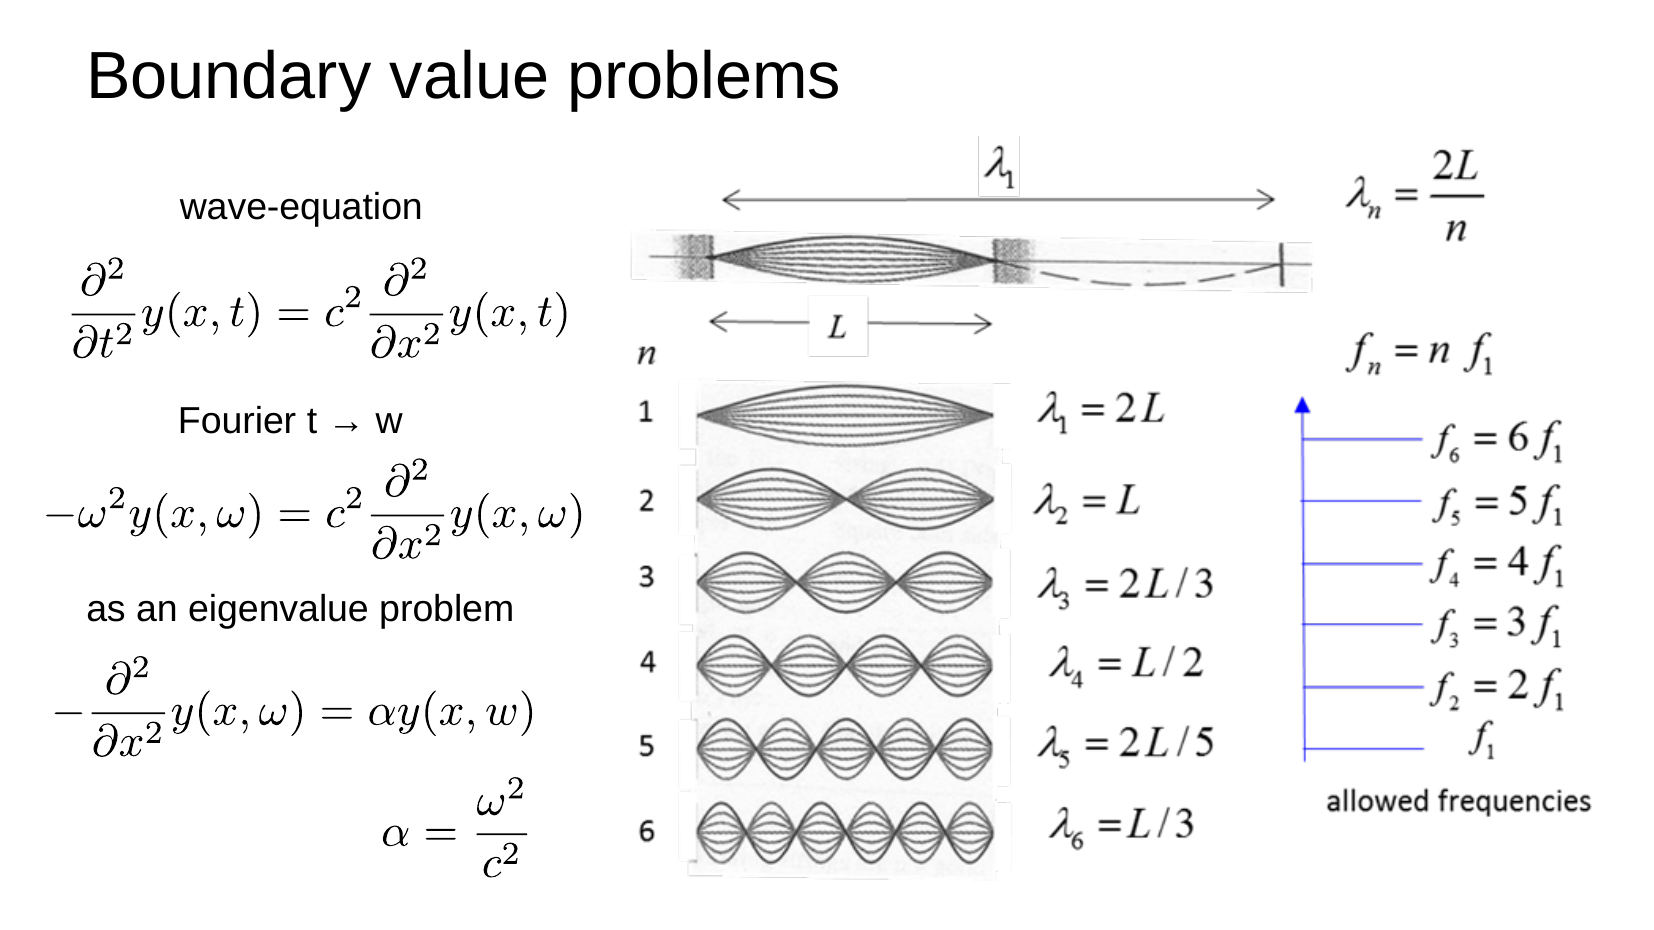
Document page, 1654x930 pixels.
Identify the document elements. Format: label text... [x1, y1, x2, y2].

picture [49, 654, 534, 759]
picture [40, 456, 583, 562]
text_box wave-equation [165, 178, 438, 236]
picture [69, 255, 569, 360]
text_box Boundary value problems [71, 31, 1203, 124]
text_box as an eigenvalue problem [71, 579, 530, 637]
text_box Fourier t → w [163, 391, 418, 449]
picture [379, 775, 529, 880]
picture [614, 136, 1614, 881]
